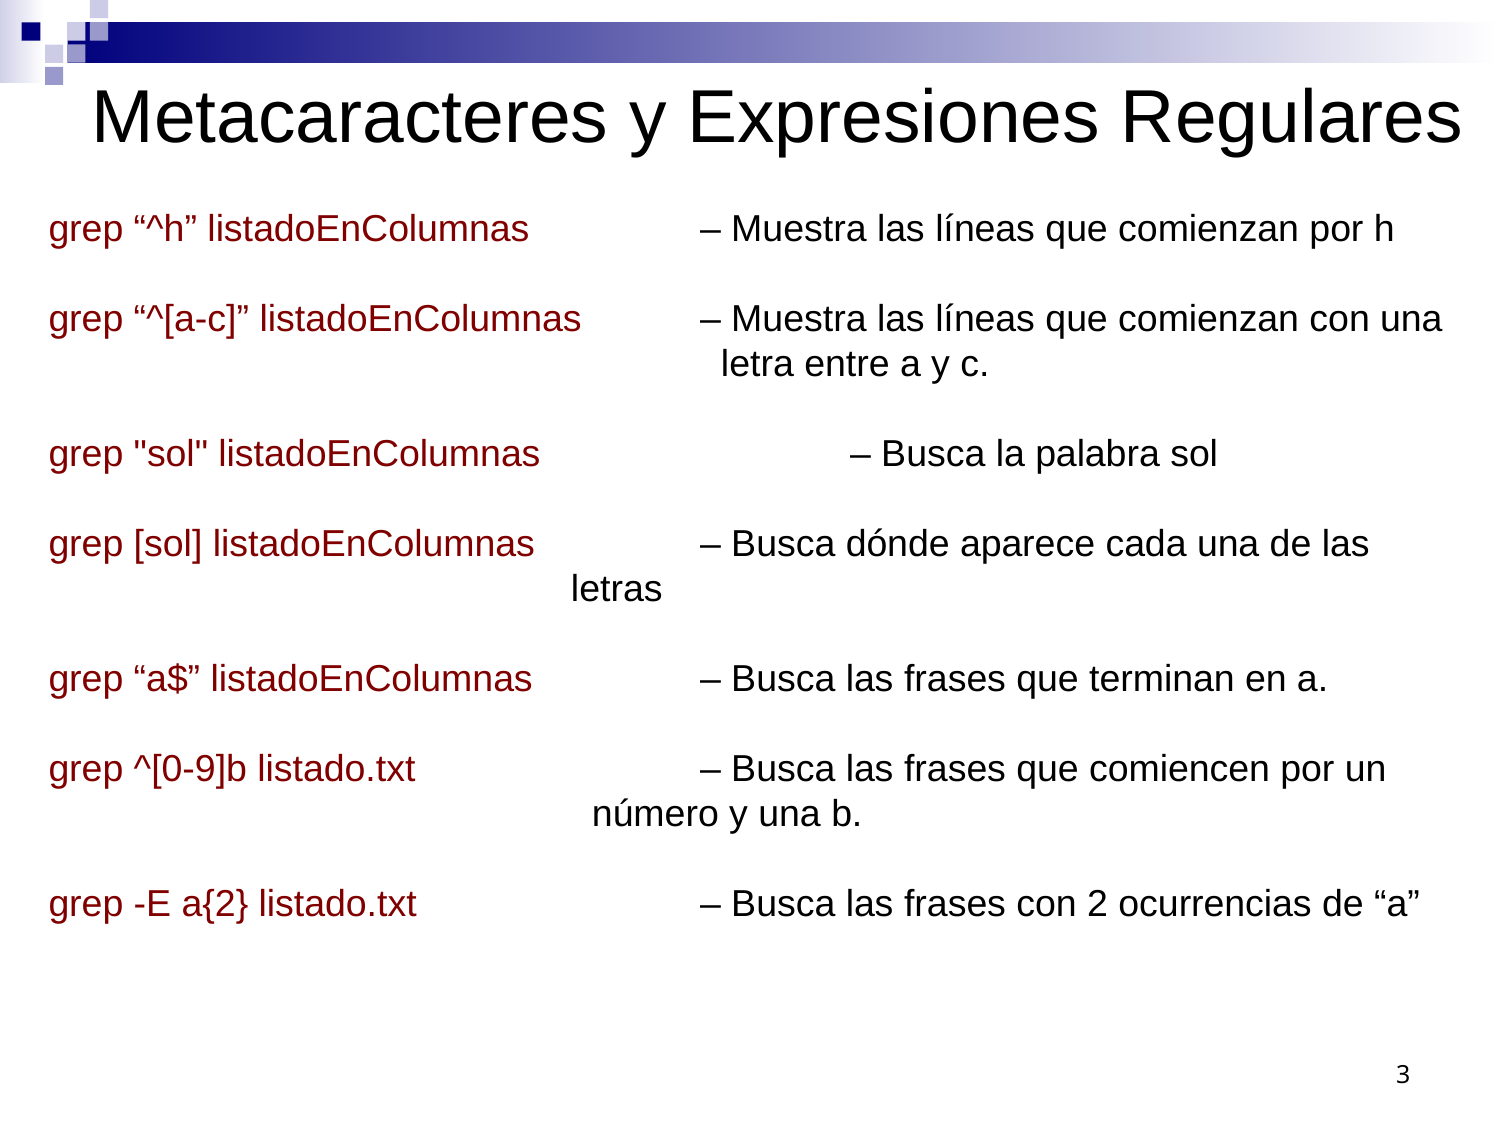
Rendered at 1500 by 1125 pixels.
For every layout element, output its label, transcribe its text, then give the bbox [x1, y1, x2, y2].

text_box grep “^h” listadoEnColumnas – Muestra las líneas que comienzan por h grep “^[a-c]” listadoEnColumnas – Muestra las líneas que comienzan con una letra entre a y c. grep "sol" listadoEnColumnas – Busca la palabra sol grep [sol] listadoEnColumnas – Busca dónde aparece cada una de las letras grep “a$” listadoEnColumnas – Busca las frases que terminan en a. grep ^[0-9]b listado.txt – Busca las frases que comiencen por un número y una b. grep -E a{2} listado.txt – Busca las frases con 2 ocurrencias de “a” [29, 196, 1483, 965]
text_box Metacaracteres y Expresiones Regulares [76, 54, 1500, 170]
text_box <número> [1074, 1025, 1426, 1101]
